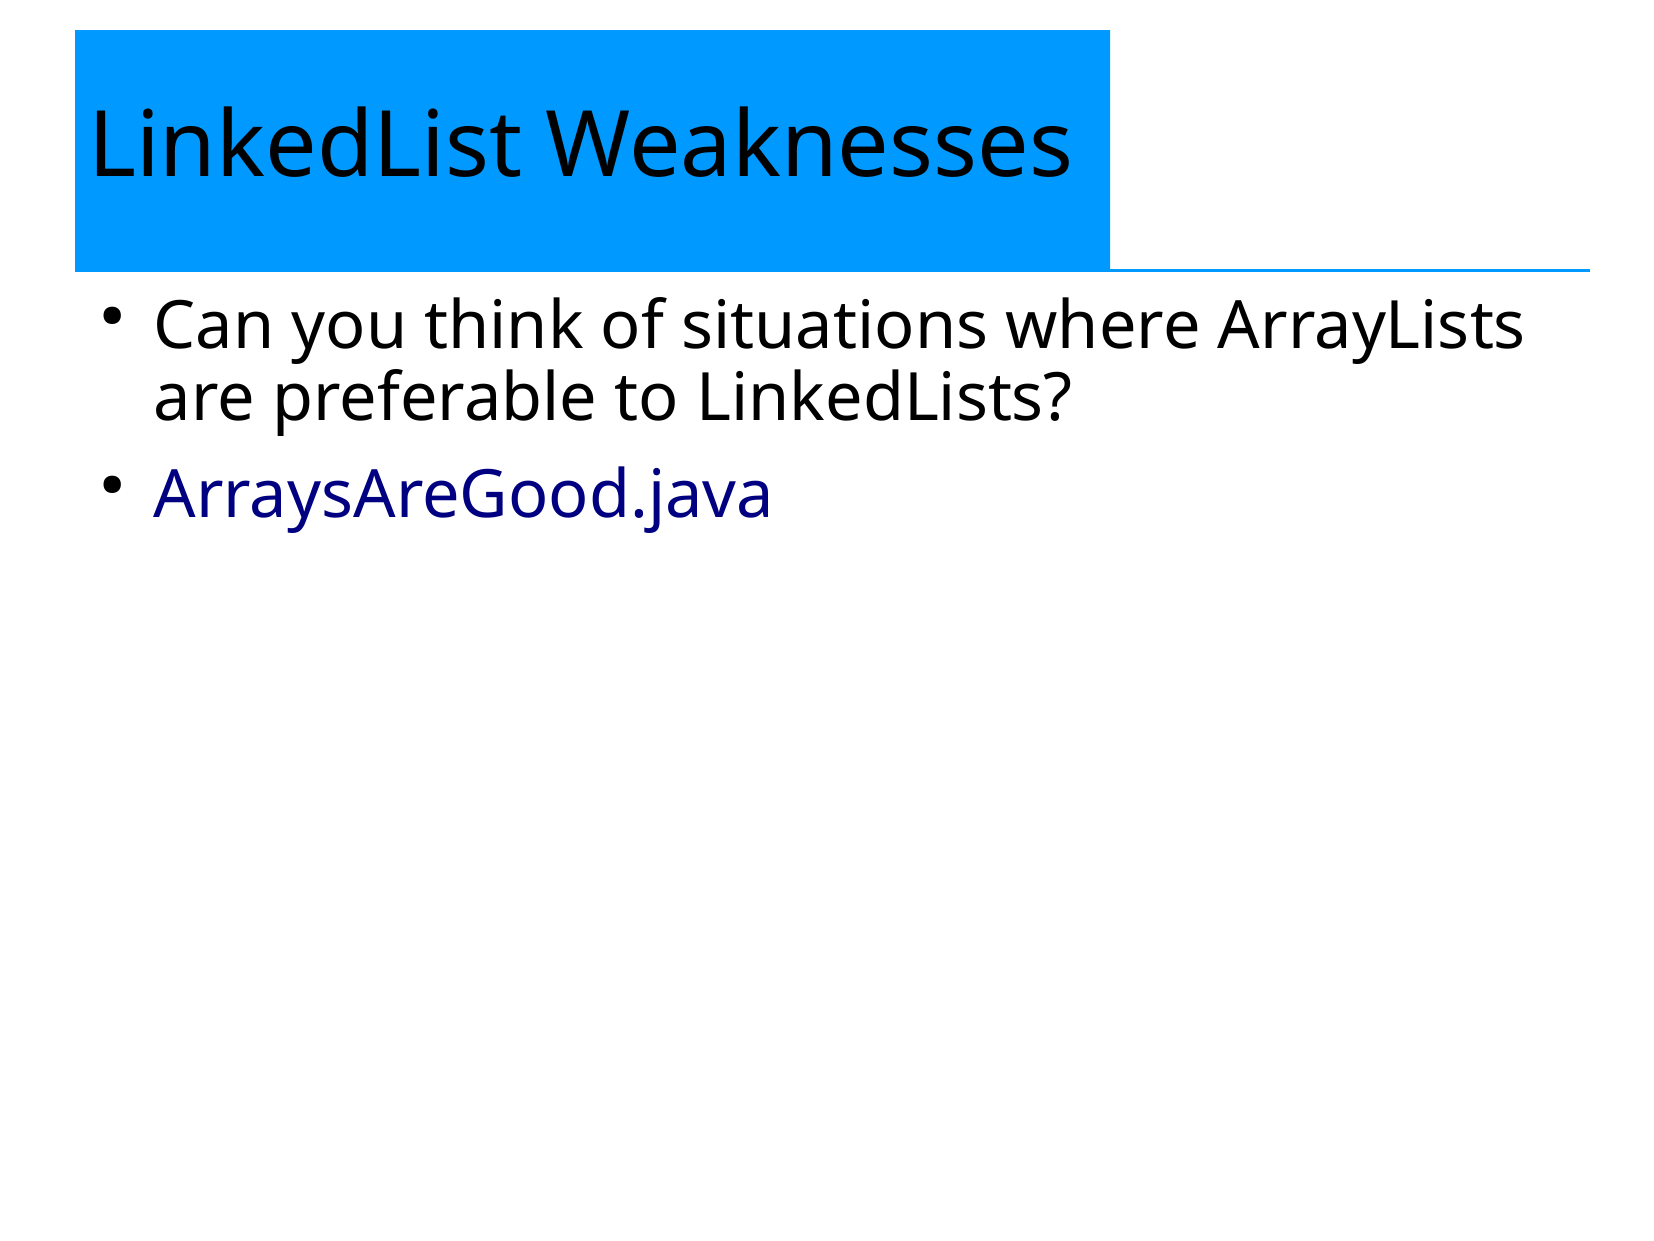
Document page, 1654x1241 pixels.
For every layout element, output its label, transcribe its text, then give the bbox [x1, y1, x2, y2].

title LinkedList Weaknesses [82, 37, 1081, 245]
list Can you think of situations where ArrayLists are preferable to LinkedLists? ArraysAreGood.java [82, 290, 1571, 1010]
